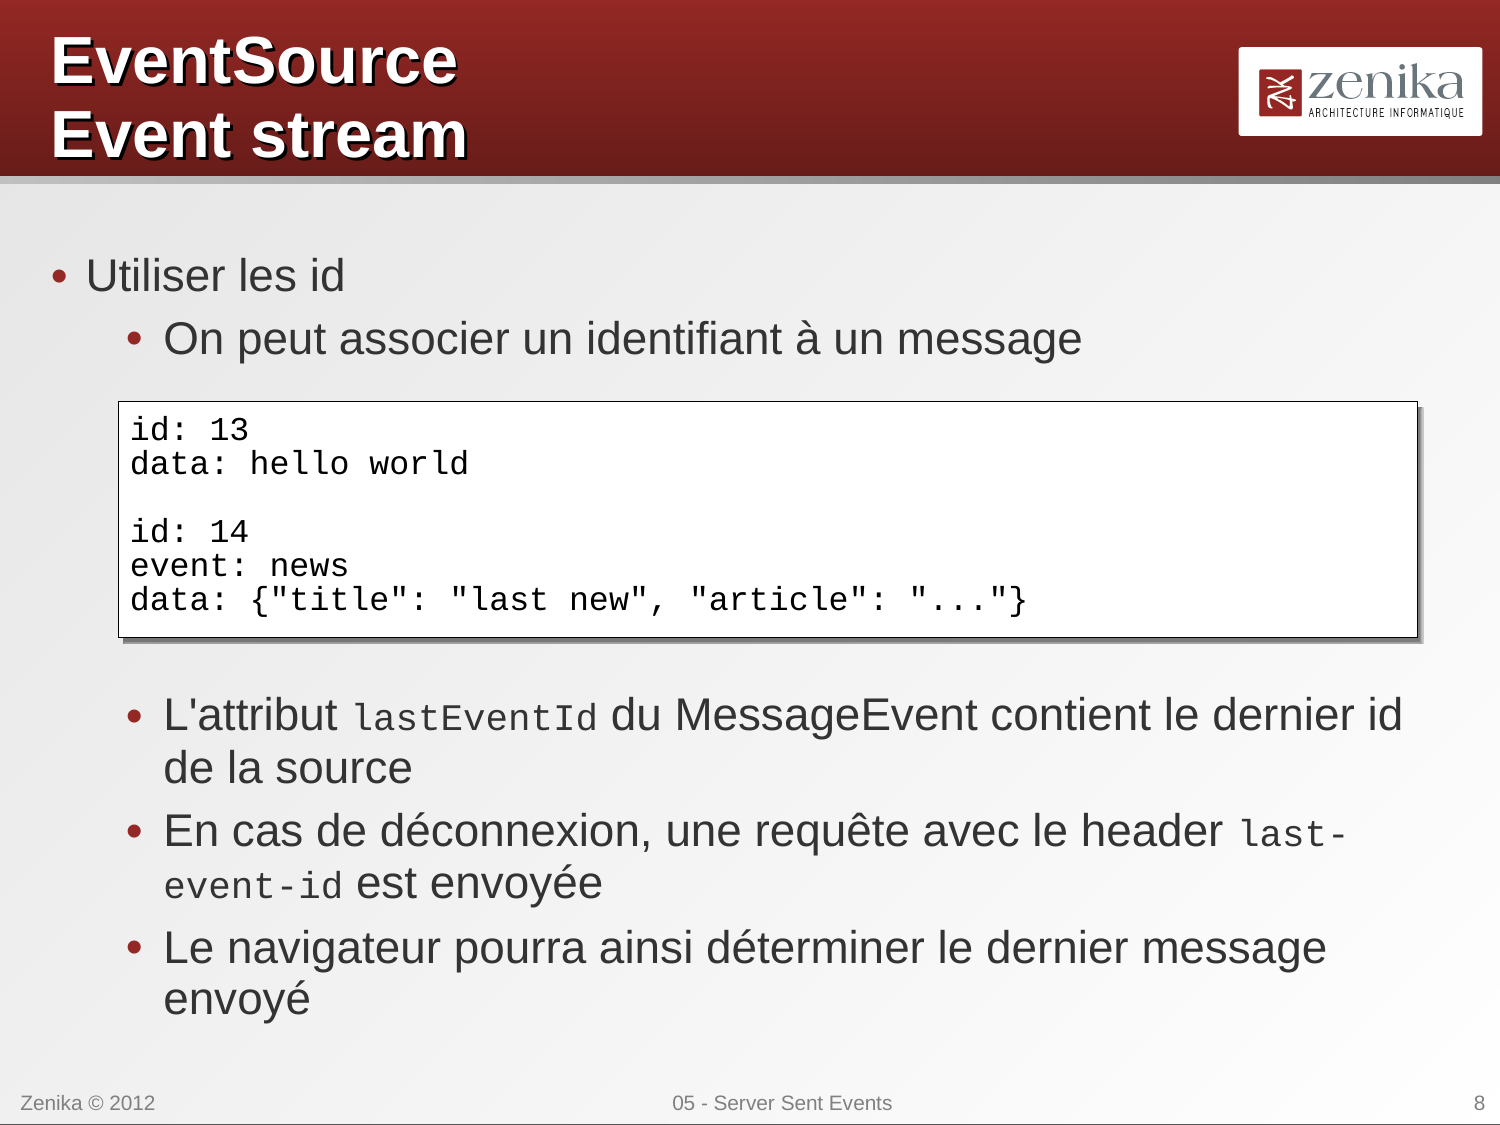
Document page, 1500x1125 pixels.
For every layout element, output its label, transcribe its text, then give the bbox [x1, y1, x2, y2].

picture [1257, 58, 1464, 125]
list Utiliser les id On peut associer un identifiant à un message L'attribut lastEventId du MessageEvent contient le dernier id de la source En cas de déconnexion, une requête avec le header last-event-id est envoyée Le navigateur pourra ainsi déterminer le dernier message envoyé [50, 249, 1435, 1079]
text_box id: 13 data: hello world id: 14 event: news data: {"title": "last new", "article": "..."} [118, 401, 1418, 638]
title EventSource Event stream [50, 15, 1206, 180]
